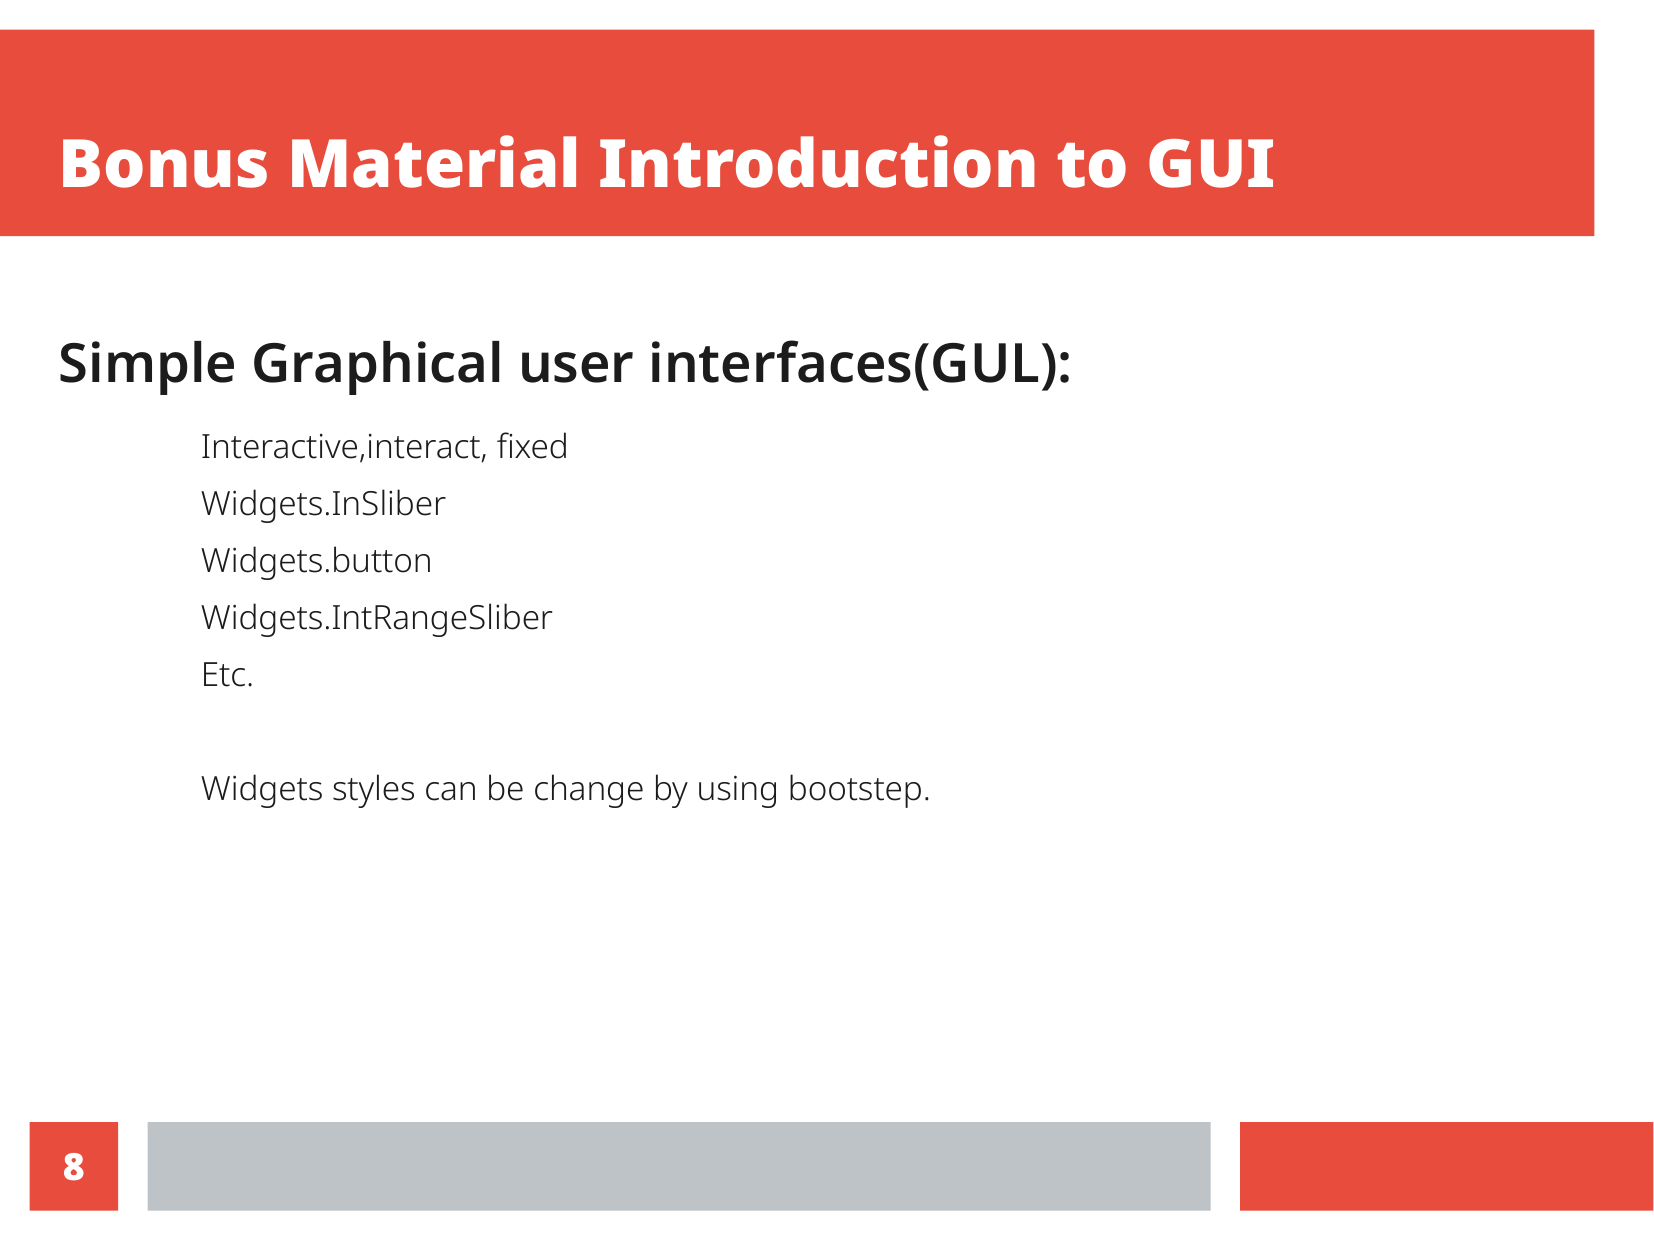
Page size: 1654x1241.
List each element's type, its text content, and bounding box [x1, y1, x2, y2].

list Simple Graphical user interfaces(GUL): Interactive,interact, fixed Widgets.InSliber Widgets.button Widgets.IntRangeSliber Etc. Widgets styles can be change by using bootstep. [59, 324, 1565, 1093]
title Bonus Material Introduction to GUI [59, 59, 1595, 207]
